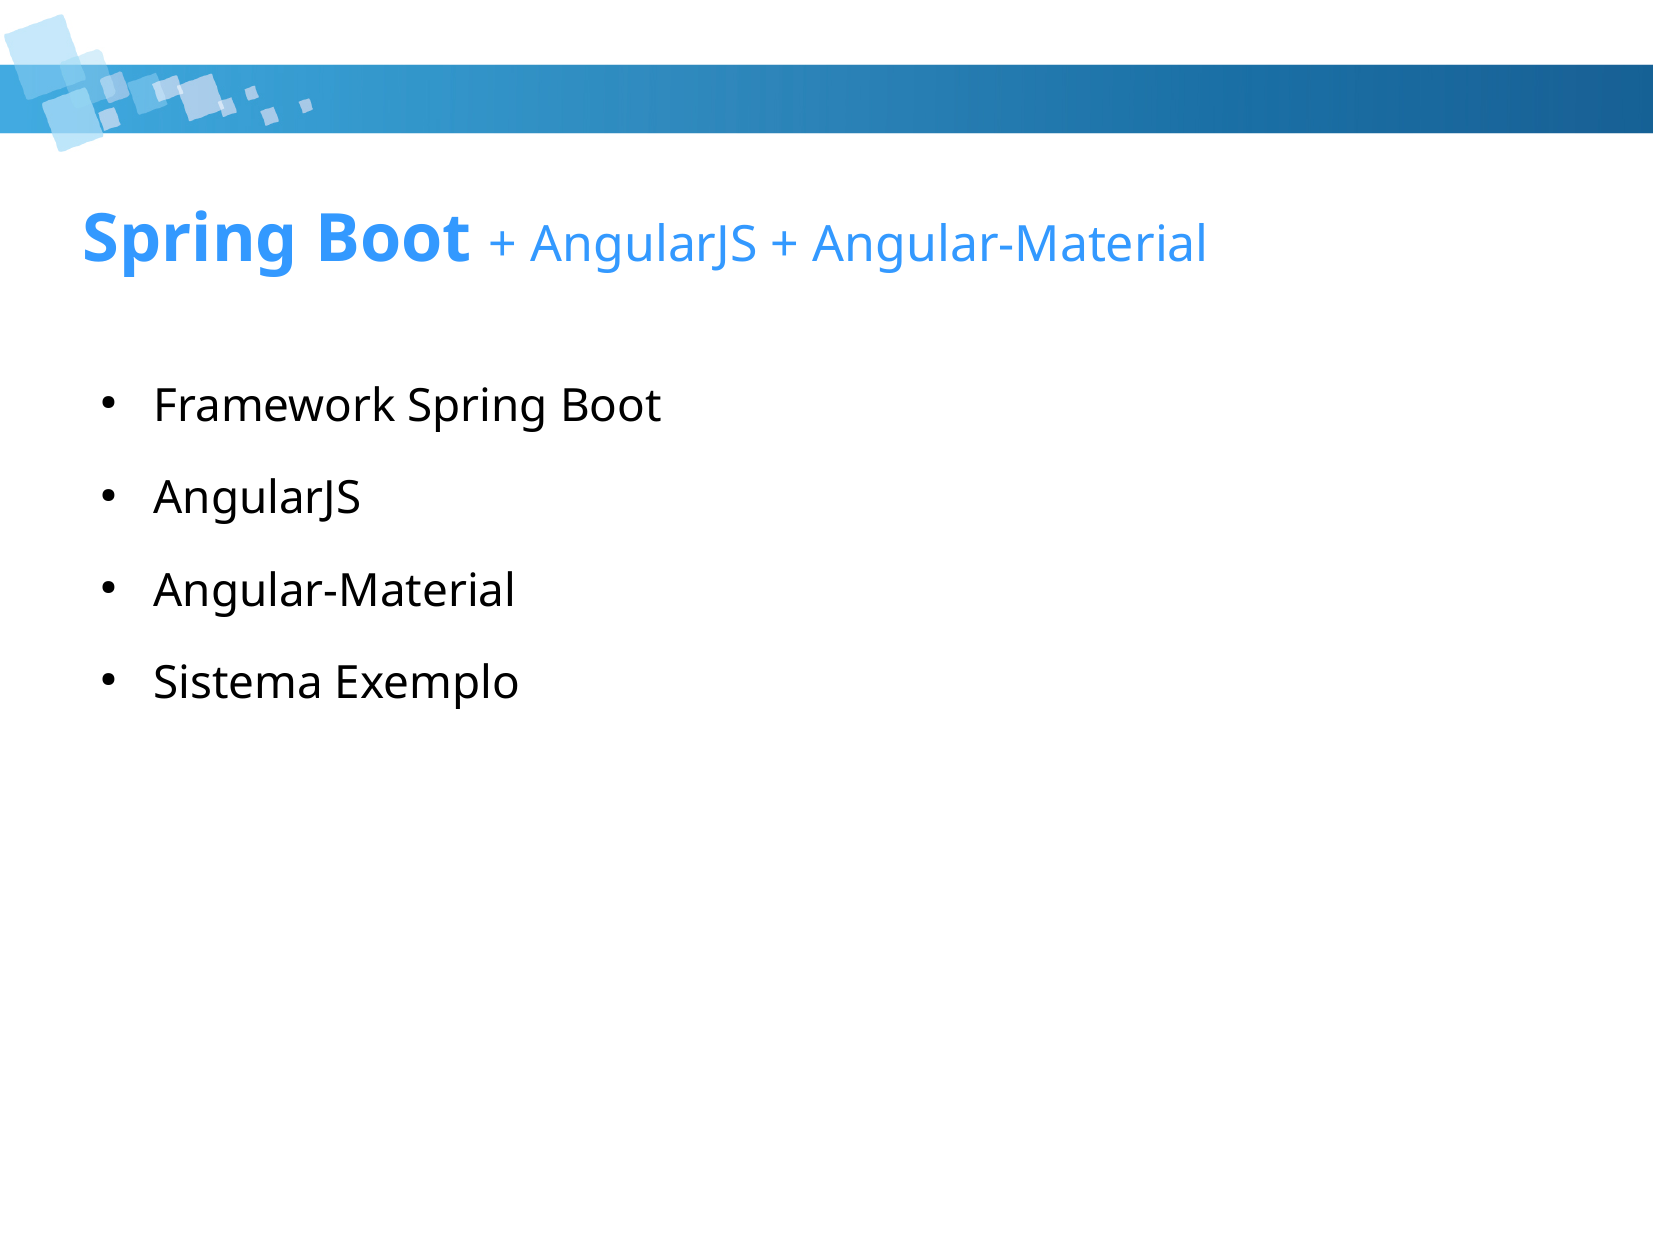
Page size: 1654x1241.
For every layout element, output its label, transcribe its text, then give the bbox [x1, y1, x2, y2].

list Framework Spring Boot AngularJS Angular-Material Sistema Exemplo [82, 372, 1571, 968]
title Spring Boot + AngularJS + Angular-Material [82, 139, 1571, 332]
picture [0, 0, 1653, 1238]
